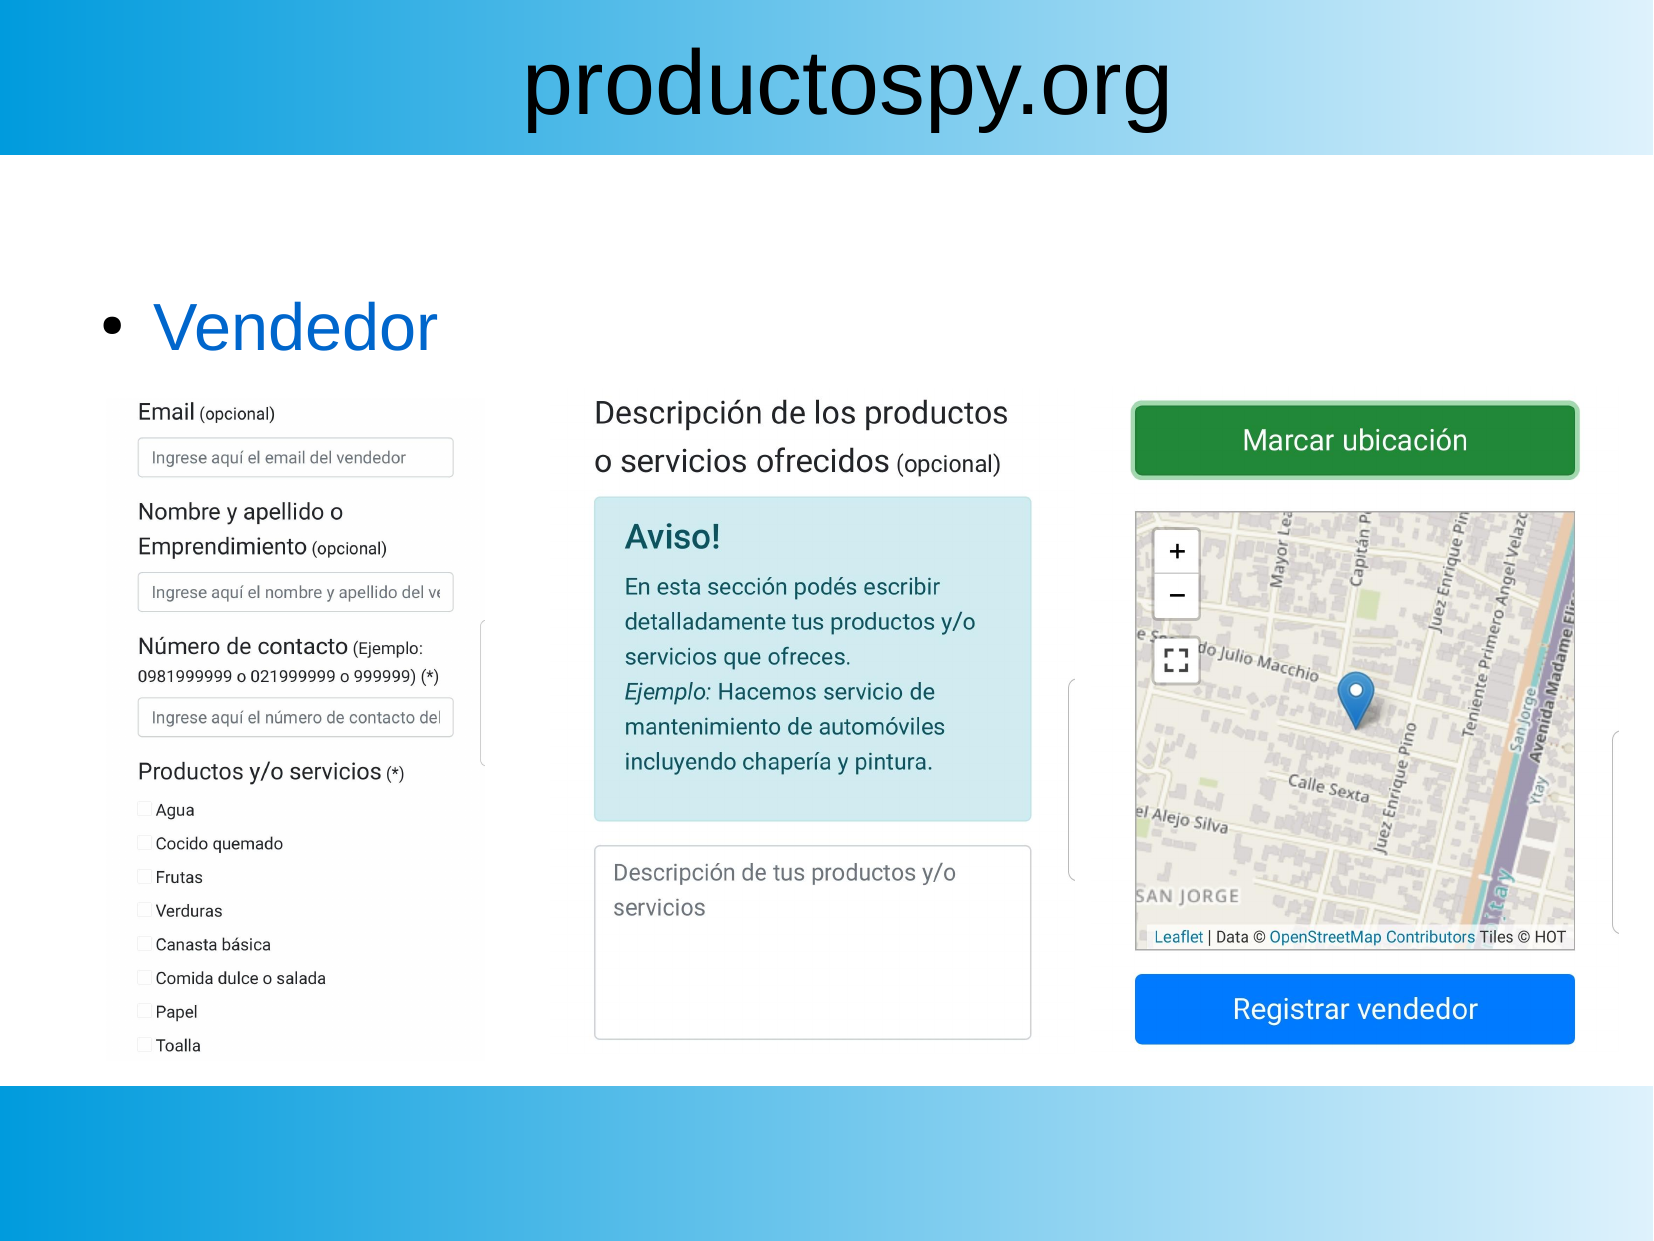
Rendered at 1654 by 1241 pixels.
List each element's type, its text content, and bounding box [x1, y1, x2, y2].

picture [1091, 386, 1619, 1052]
picture [550, 388, 1075, 1054]
picture [106, 398, 485, 1061]
list Vendedor [82, 290, 532, 378]
text_box productospy.org [507, 24, 1189, 142]
